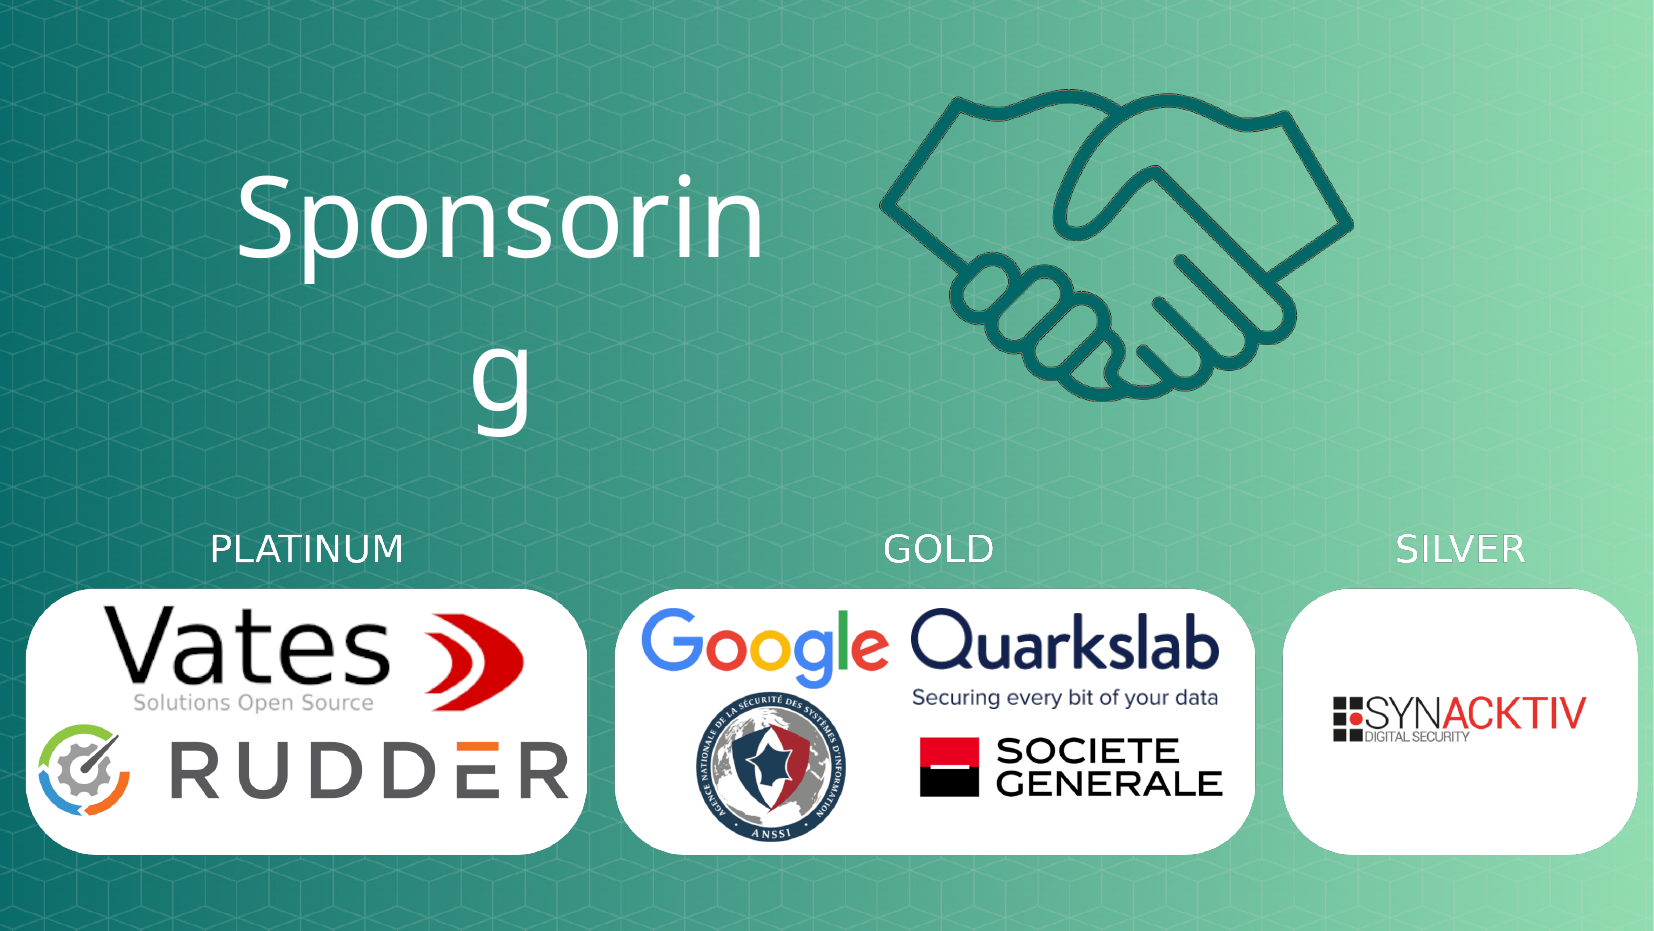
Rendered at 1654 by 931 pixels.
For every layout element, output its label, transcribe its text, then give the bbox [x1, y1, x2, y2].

text_box Sponsoring [188, 129, 815, 299]
picture [0, 0, 1654, 931]
text_box [897, 608, 1229, 727]
